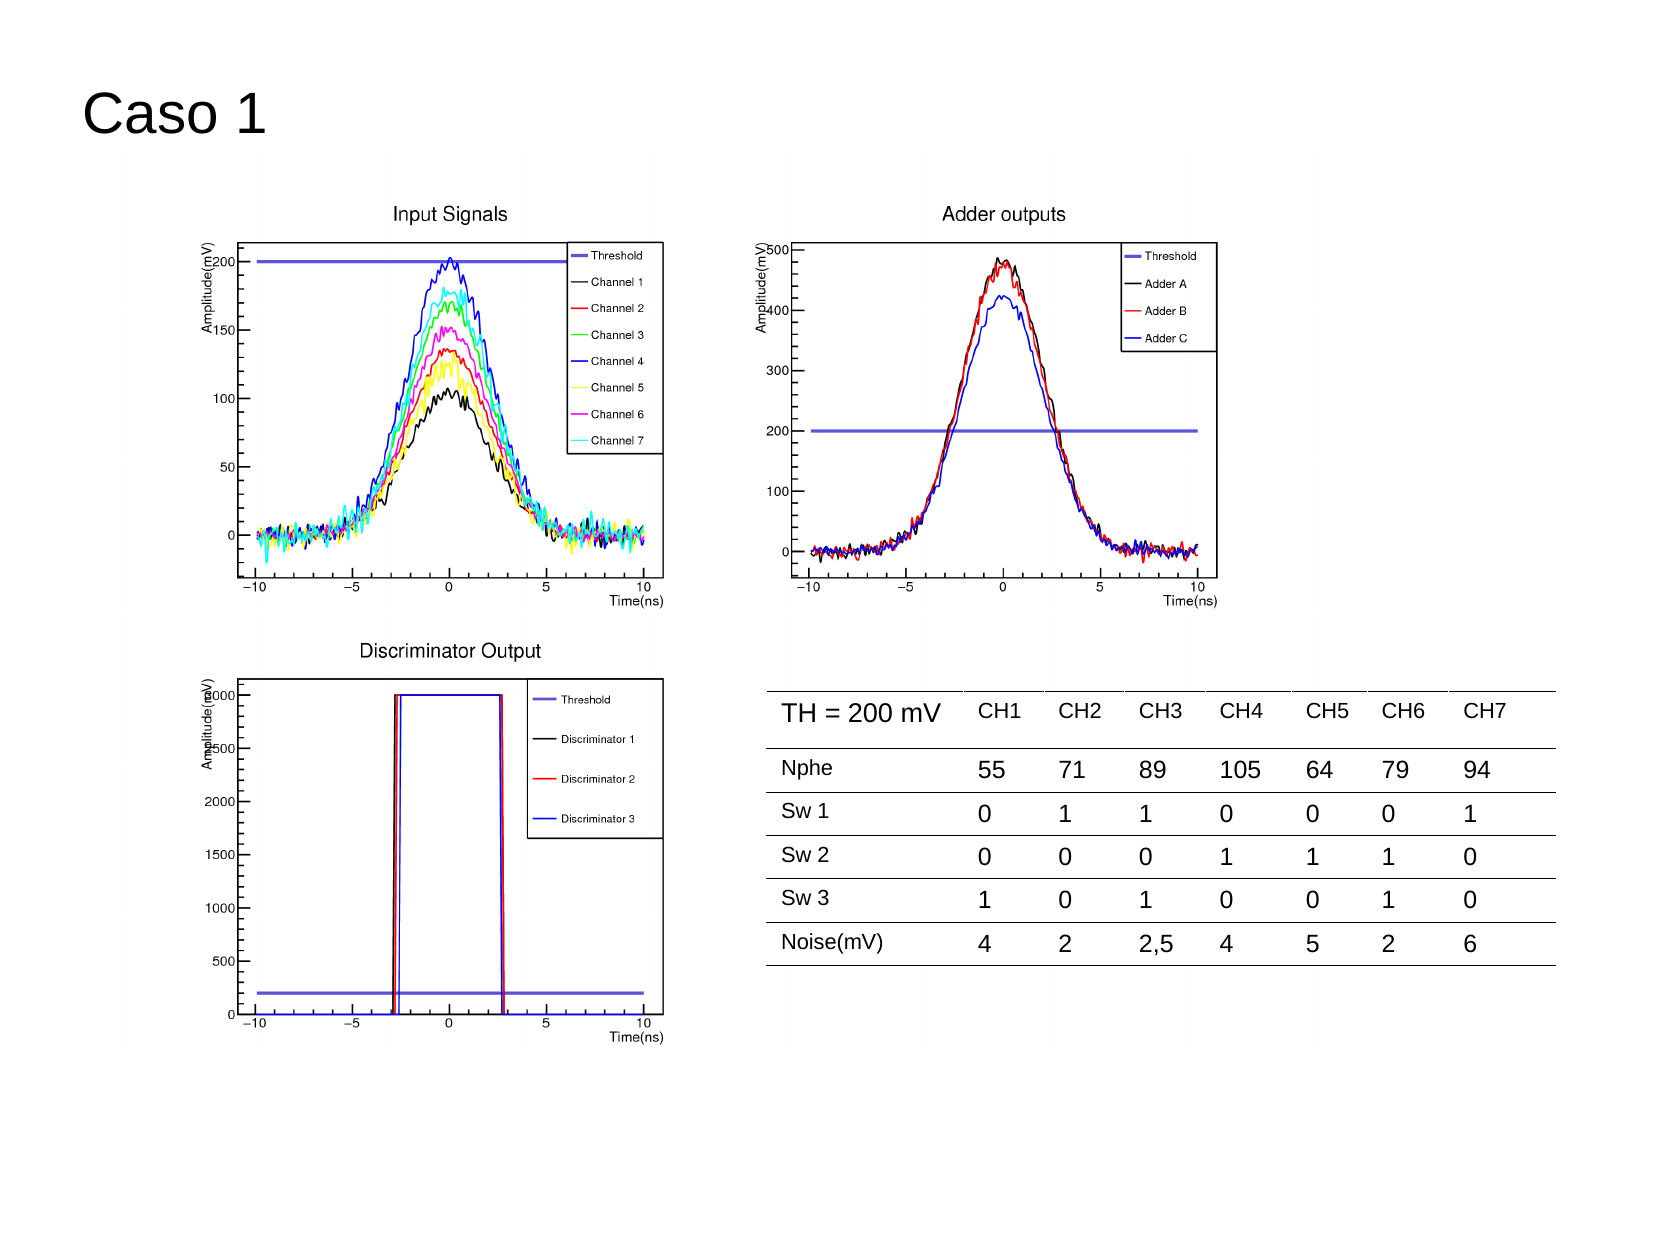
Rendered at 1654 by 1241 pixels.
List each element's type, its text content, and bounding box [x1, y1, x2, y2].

table_cell 55 [964, 749, 1044, 792]
table_header CH1 [964, 692, 1044, 748]
table_cell 0 [1206, 793, 1291, 835]
table_cell 64 [1292, 749, 1367, 792]
table_cell 105 [1206, 749, 1291, 792]
table_cell Sw 3 [767, 879, 963, 922]
table_cell 0 [964, 793, 1044, 835]
table_header CH5 [1292, 692, 1367, 748]
table_cell 0 [1045, 836, 1124, 878]
table_cell 1 [1125, 879, 1205, 922]
table_cell 1 [1045, 793, 1124, 835]
table_cell 1 [1368, 836, 1448, 878]
table_cell 2,5 [1125, 923, 1205, 965]
table_header CH7 [1449, 692, 1556, 748]
table_cell 0 [1449, 836, 1556, 878]
table_cell Sw 2 [767, 836, 963, 878]
table_cell 1 [1368, 879, 1448, 922]
table_cell 6 [1449, 923, 1556, 965]
table_cell 1 [1449, 793, 1556, 835]
table_cell 89 [1125, 749, 1205, 792]
table_cell 5 [1292, 923, 1367, 965]
table_cell 0 [1449, 879, 1556, 922]
table_cell 2 [1368, 923, 1448, 965]
table_cell 0 [1125, 836, 1205, 878]
title Caso 1 [82, 50, 296, 152]
table_cell 71 [1045, 749, 1124, 792]
table_cell 94 [1449, 749, 1556, 792]
table_cell 4 [1206, 923, 1291, 965]
table_cell 4 [964, 923, 1044, 965]
table_cell 0 [964, 836, 1044, 878]
table_header CH3 [1125, 692, 1205, 748]
table_cell 0 [1292, 793, 1367, 835]
table_cell 1 [1292, 836, 1367, 878]
table_header TH = 200 mV [767, 692, 963, 748]
table_cell Sw 1 [767, 793, 963, 835]
table_cell 0 [1206, 879, 1291, 922]
table_cell 0 [1292, 879, 1367, 922]
picture [82, 152, 1320, 1049]
table_cell Noise(mV) [767, 923, 963, 965]
table_header CH6 [1368, 692, 1448, 748]
table_cell 1 [1206, 836, 1291, 878]
table_cell 0 [1368, 793, 1448, 835]
table_cell 79 [1368, 749, 1448, 792]
table_cell 1 [1125, 793, 1205, 835]
table_header CH2 [1045, 692, 1124, 748]
table_cell 1 [964, 879, 1044, 922]
table_cell Nphe [767, 749, 963, 792]
table_cell 2 [1045, 923, 1124, 965]
table_header CH4 [1206, 692, 1291, 748]
table_cell 0 [1045, 879, 1124, 922]
